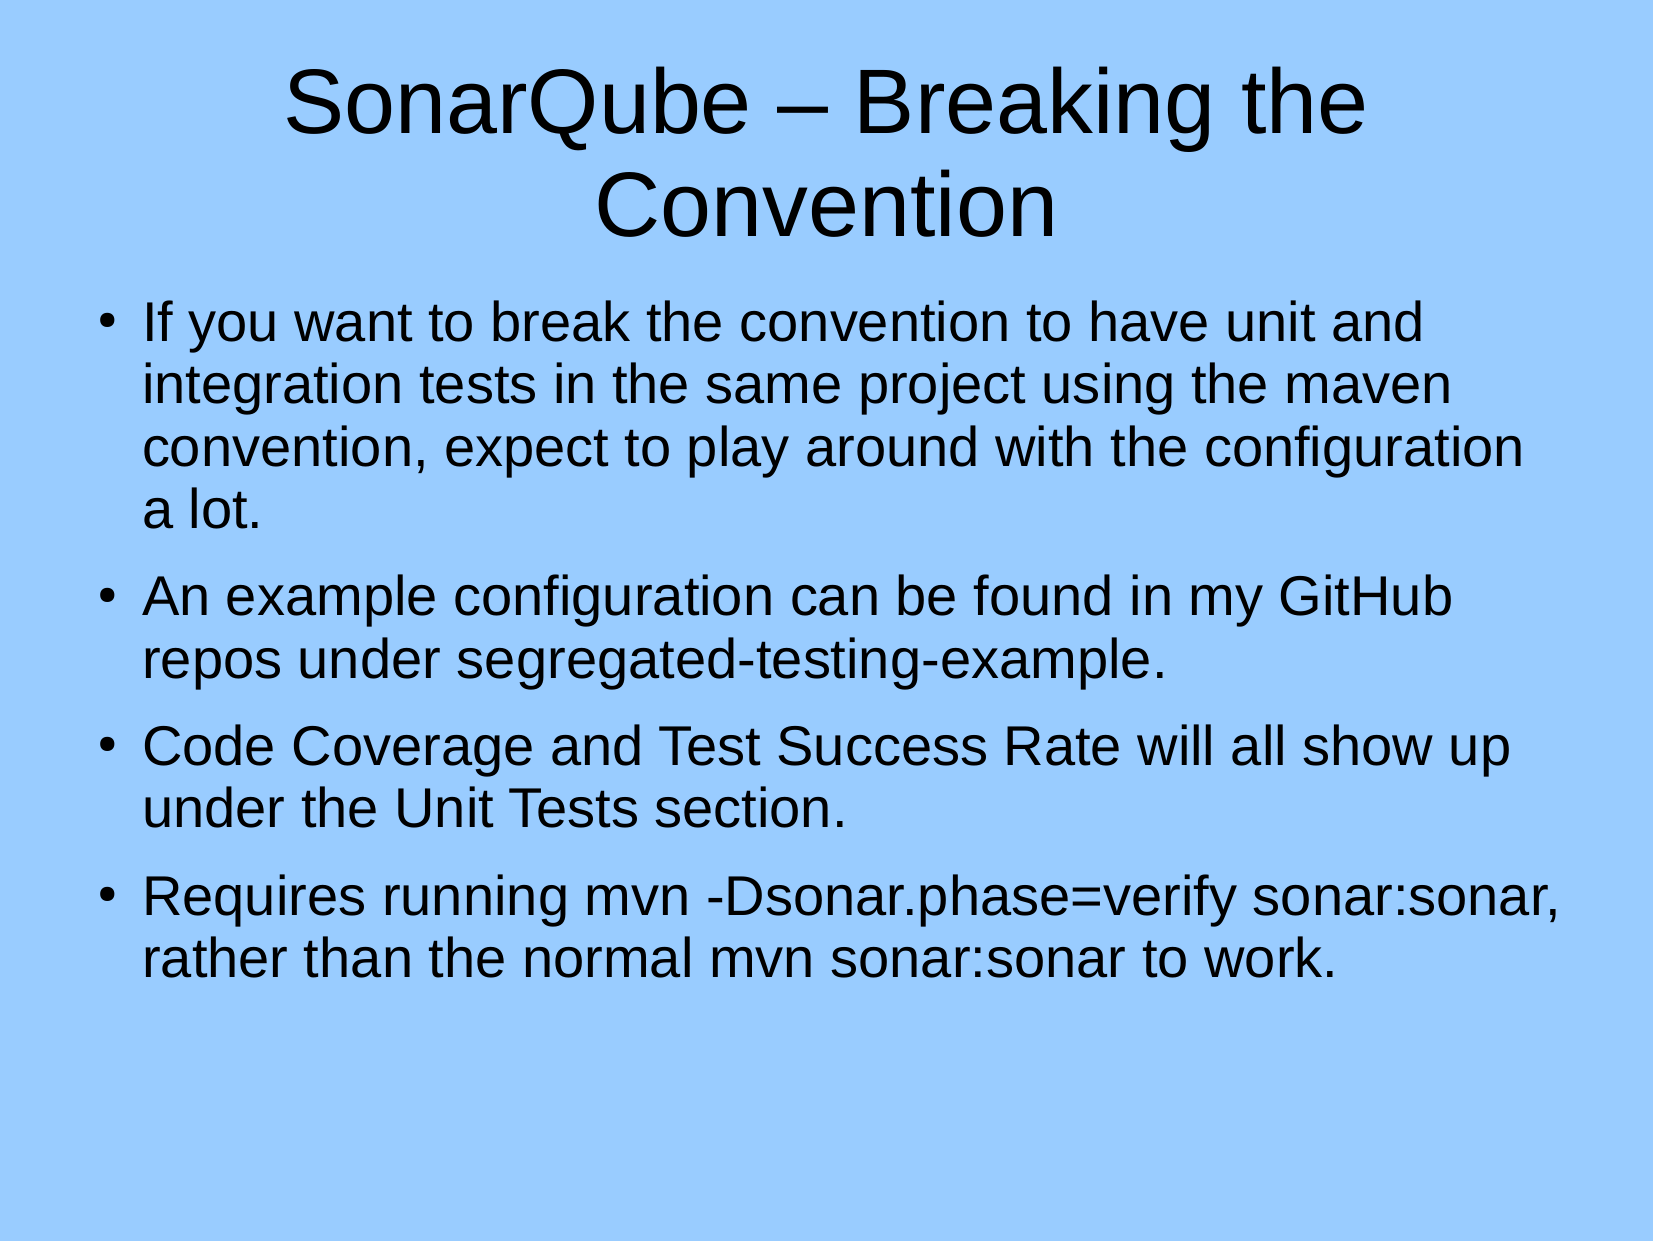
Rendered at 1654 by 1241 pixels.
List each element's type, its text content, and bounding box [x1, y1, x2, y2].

list If you want to break the convention to have unit and integration tests in the same project using the maven convention, expect to play around with the configuration a lot. An example configuration can be found in my GitHub repos under segregated-testing-example. Code Coverage and Test Success Rate will all show up under the Unit Tests section. Requires running mvn -Dsonar.phase=verify sonar:sonar, rather than the normal mvn sonar:sonar to work. [82, 290, 1571, 1010]
title SonarQube – Breaking the Convention [82, 49, 1571, 257]
